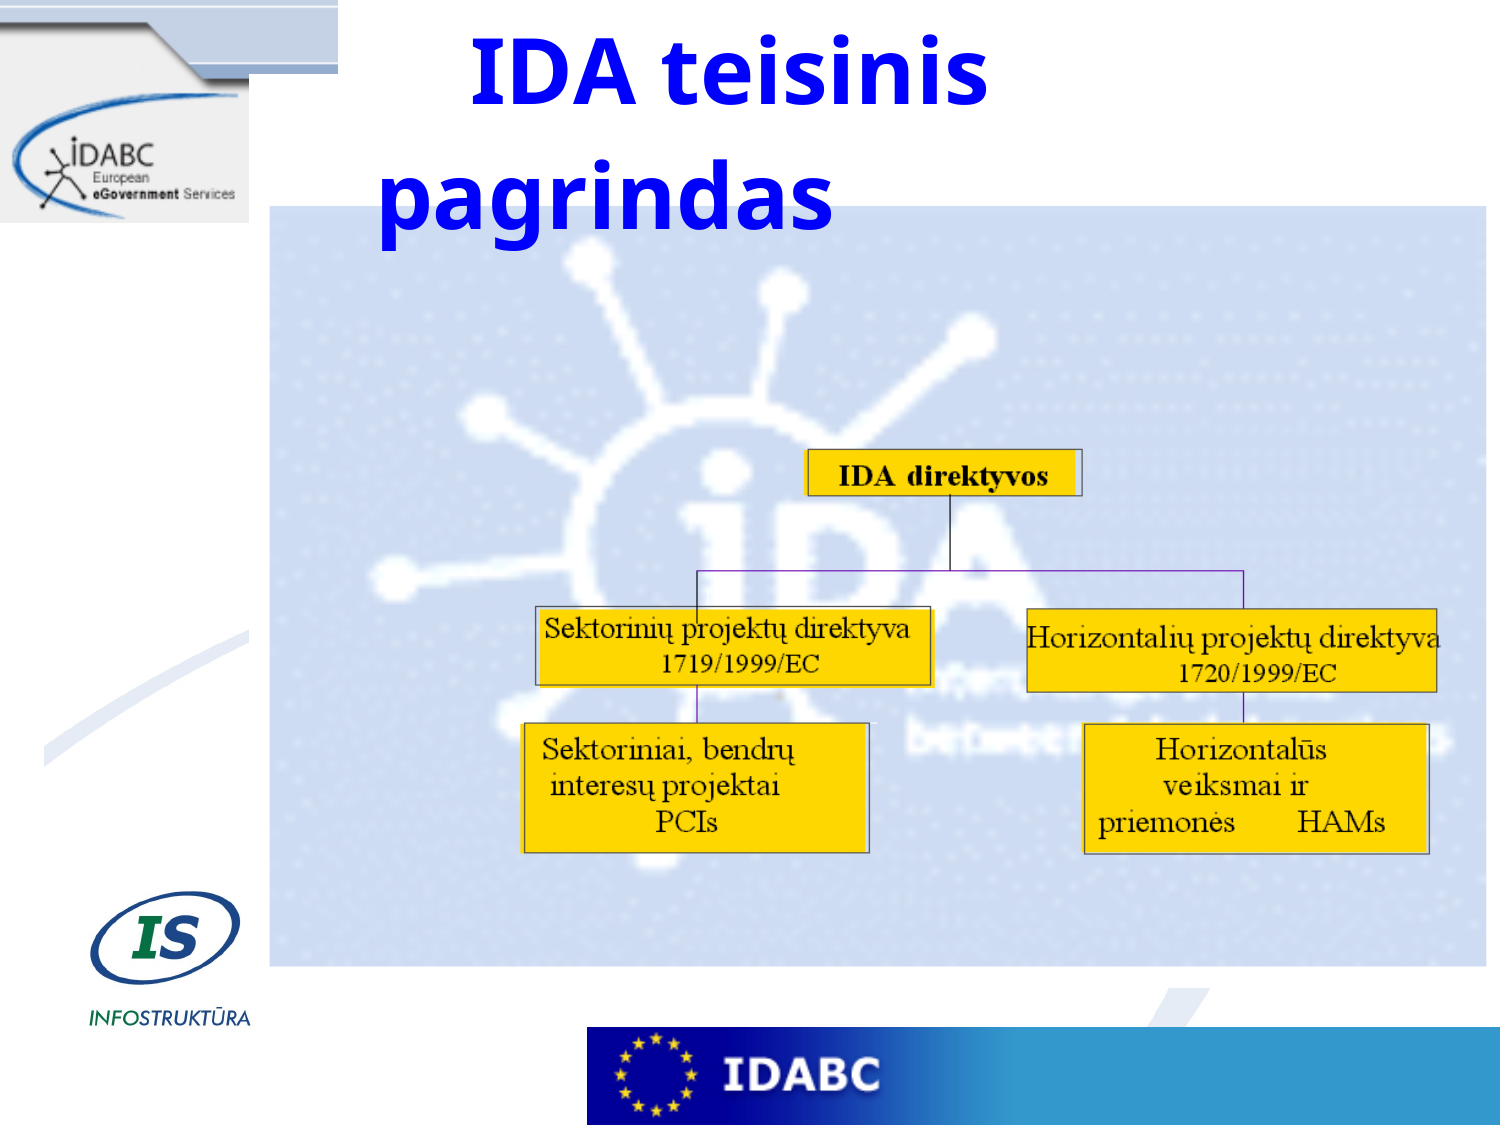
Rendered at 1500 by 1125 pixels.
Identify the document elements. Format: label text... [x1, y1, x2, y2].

title IDA teisinis pagrindas [375, 37, 1438, 225]
picture [0, 0, 1500, 1125]
